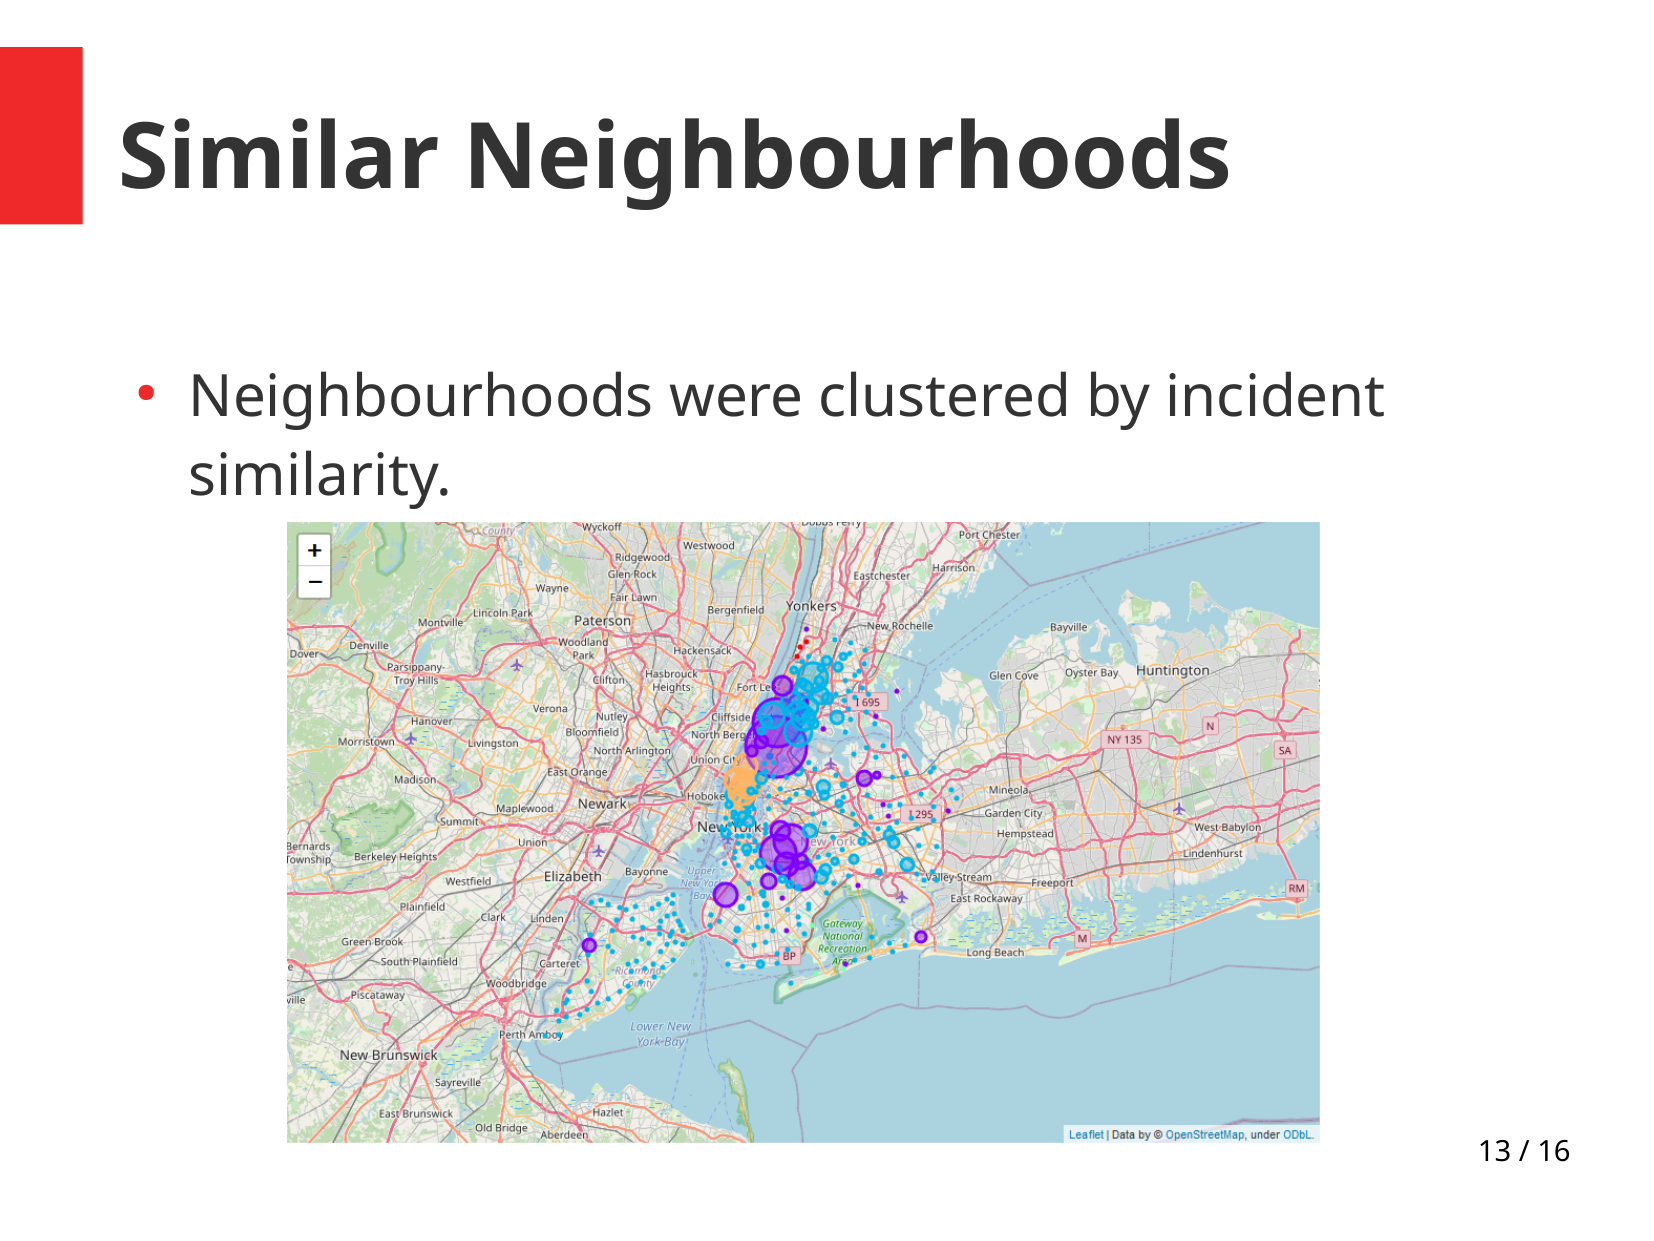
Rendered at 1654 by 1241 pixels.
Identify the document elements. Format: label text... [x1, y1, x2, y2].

title Similar Neighbourhoods [118, 49, 1571, 257]
picture [287, 521, 1323, 1146]
list Neighbourhoods were clustered by incident similarity. [118, 354, 1536, 1074]
